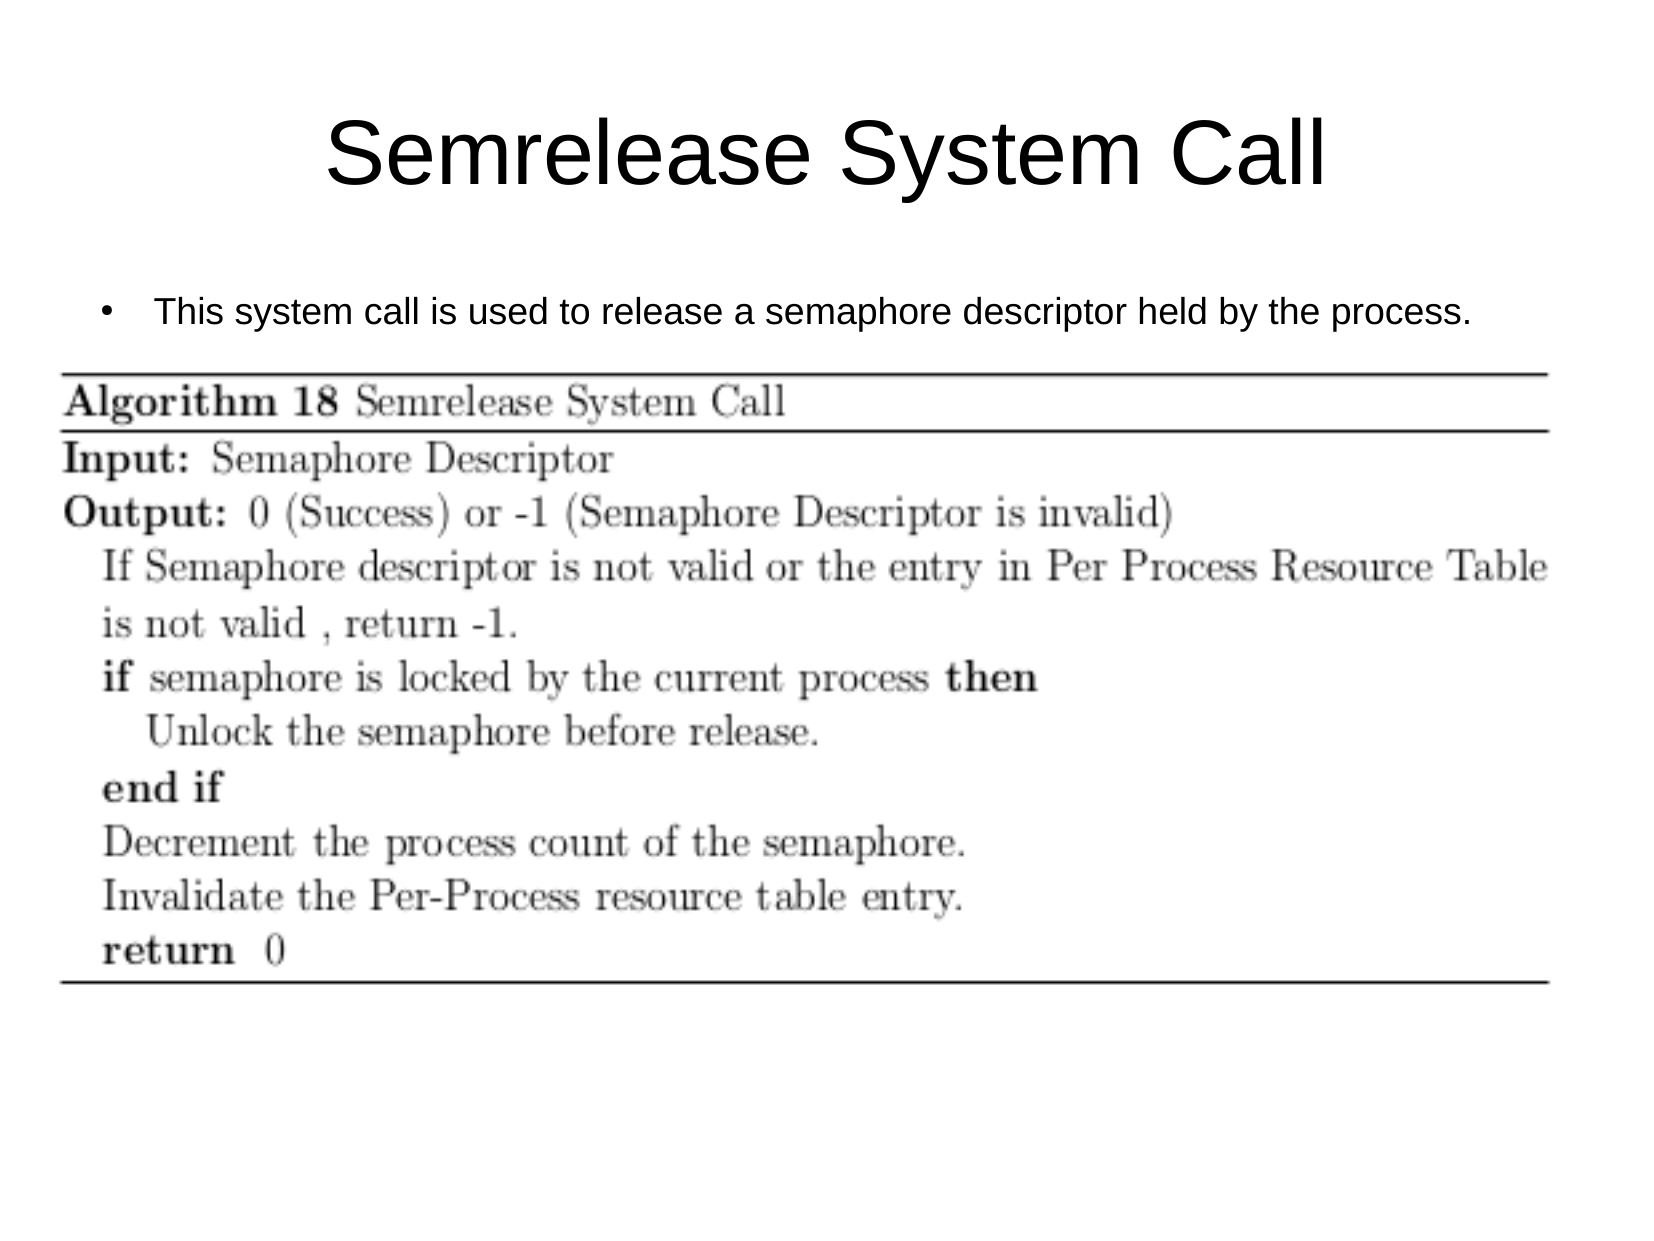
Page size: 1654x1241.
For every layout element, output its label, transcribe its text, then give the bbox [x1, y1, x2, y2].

list This system call is used to release a semaphore descriptor held by the process. [82, 290, 1571, 354]
picture [47, 354, 1583, 1016]
title Semrelease System Call [82, 49, 1571, 257]
